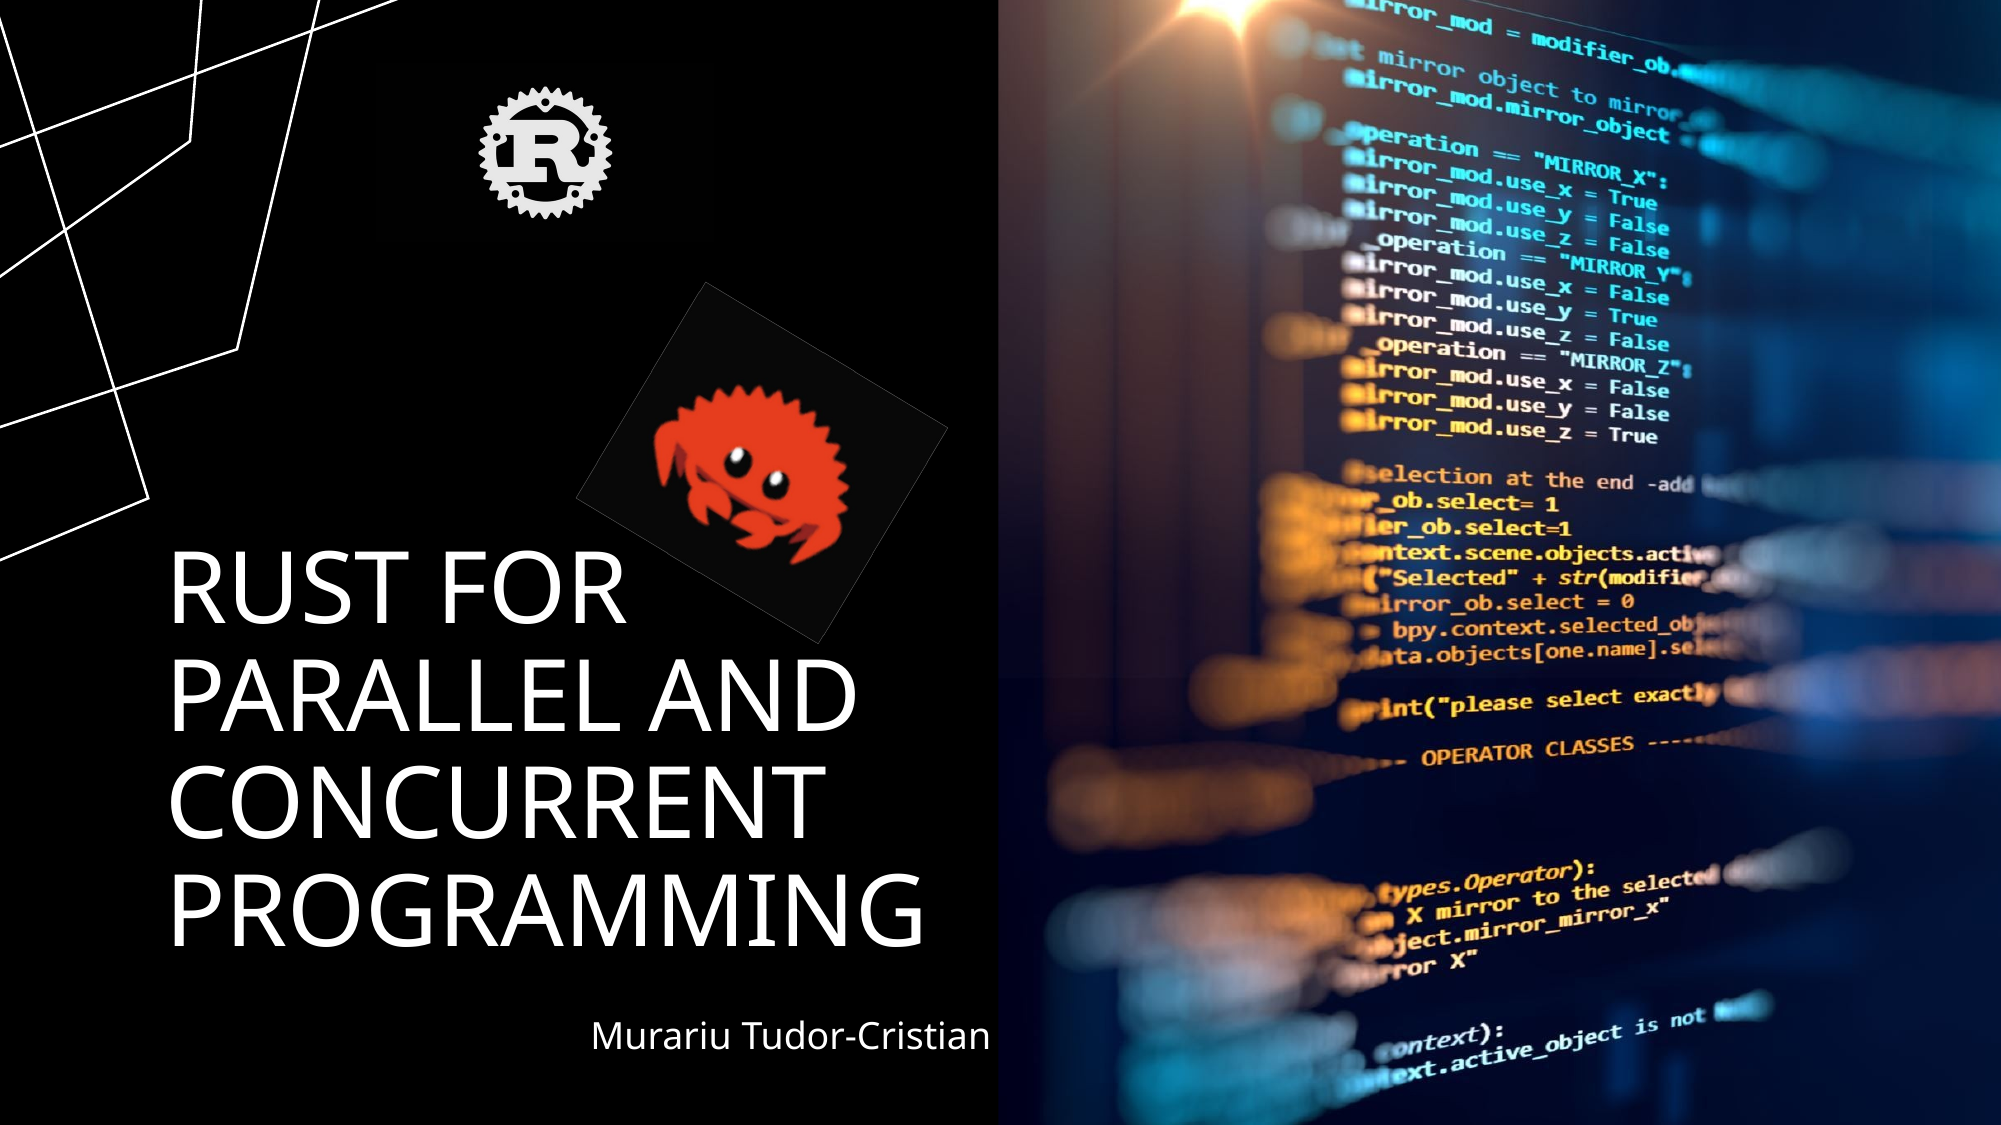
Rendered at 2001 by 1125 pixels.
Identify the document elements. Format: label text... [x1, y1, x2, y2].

picture [998, 0, 2000, 1125]
title Rust for Parallel and Concurrent Programming [150, 423, 998, 976]
text_box Murariu Tudor-Cristian [575, 1004, 1026, 1065]
picture [1681, 68, 1698, 77]
picture [575, 281, 948, 644]
picture [376, 63, 714, 243]
